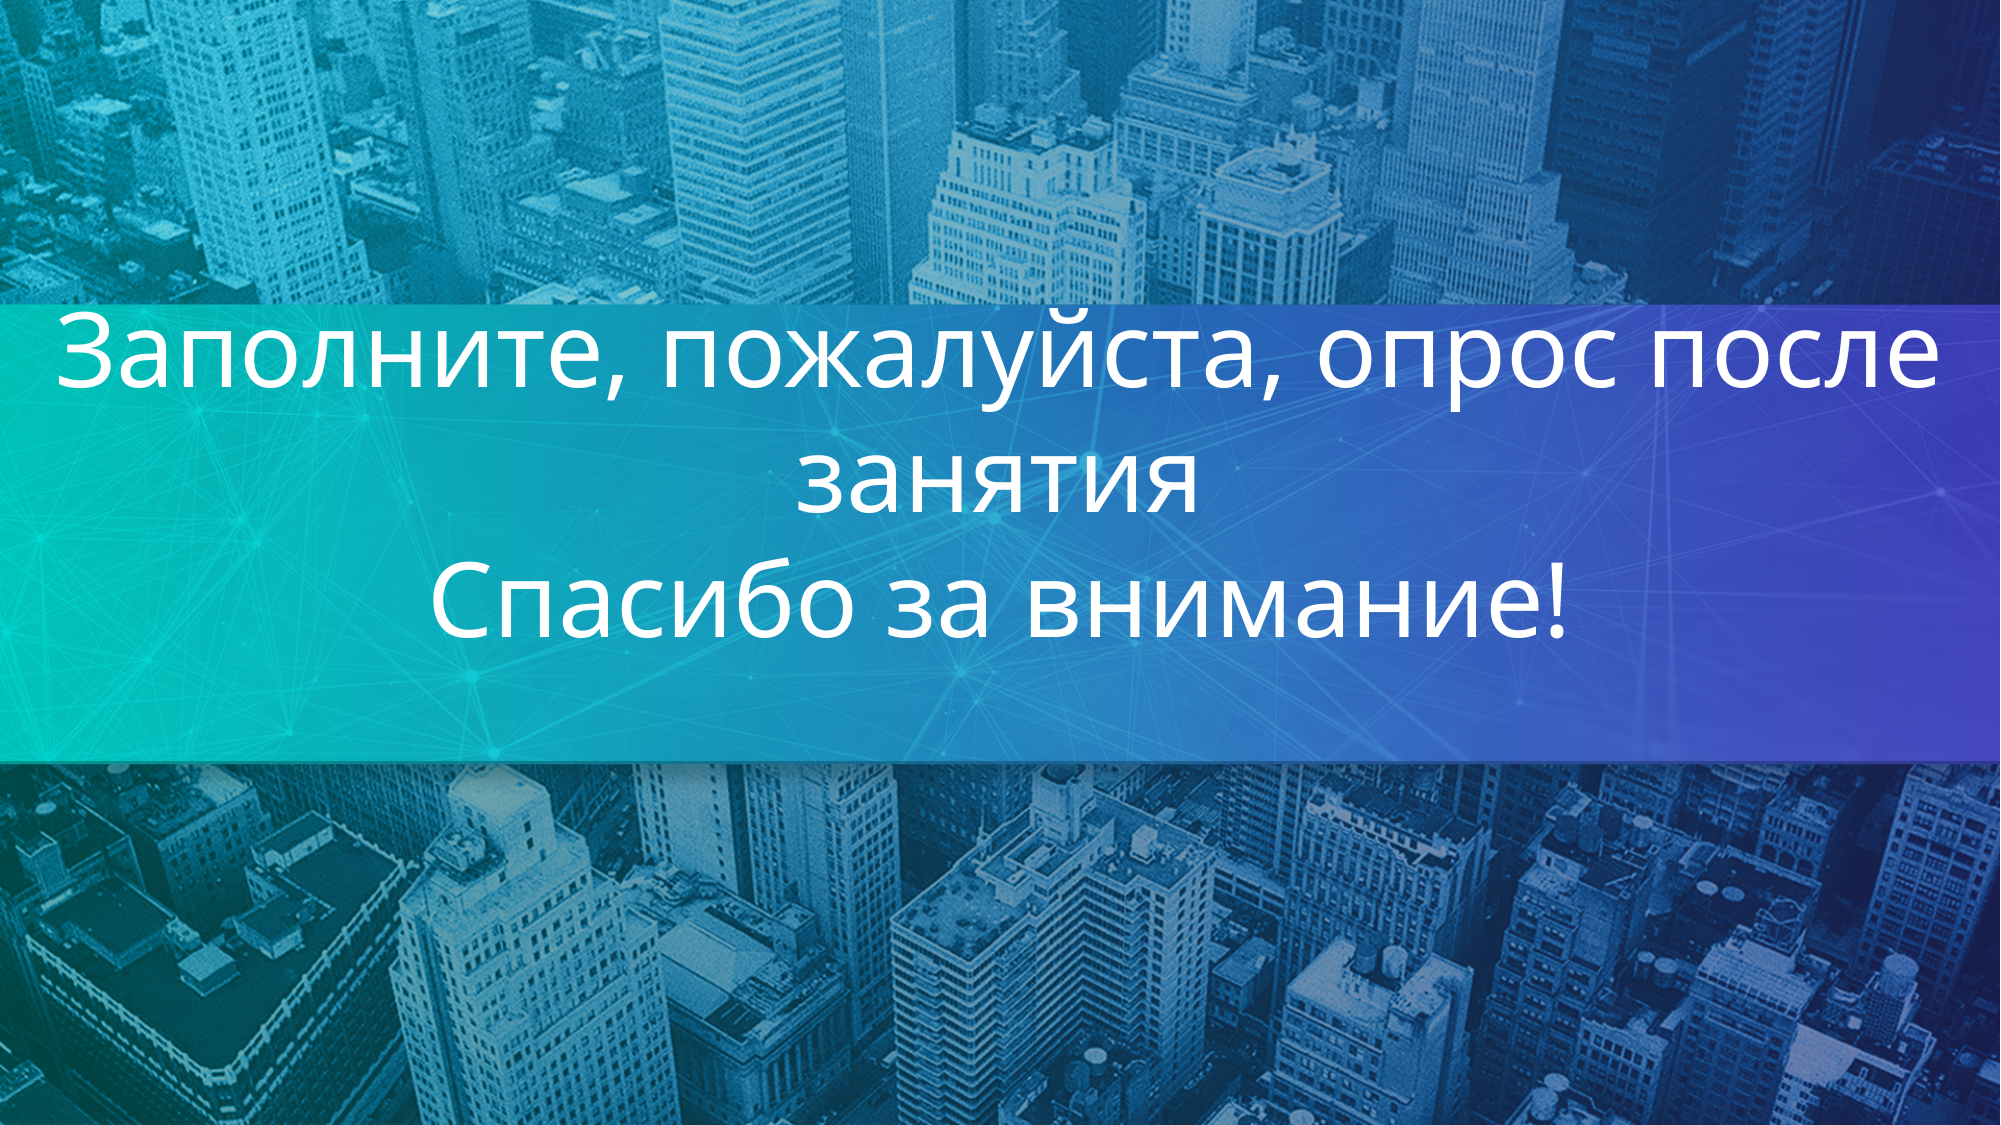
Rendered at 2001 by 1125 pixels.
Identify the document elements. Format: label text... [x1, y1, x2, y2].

picture [0, 305, 2000, 761]
text_box [0, 0, 2000, 305]
text_box Заполните, пожалуйста, опрос после занятия Спасибо за внимание! [8, 427, 1992, 640]
text_box [0, 761, 2000, 1125]
